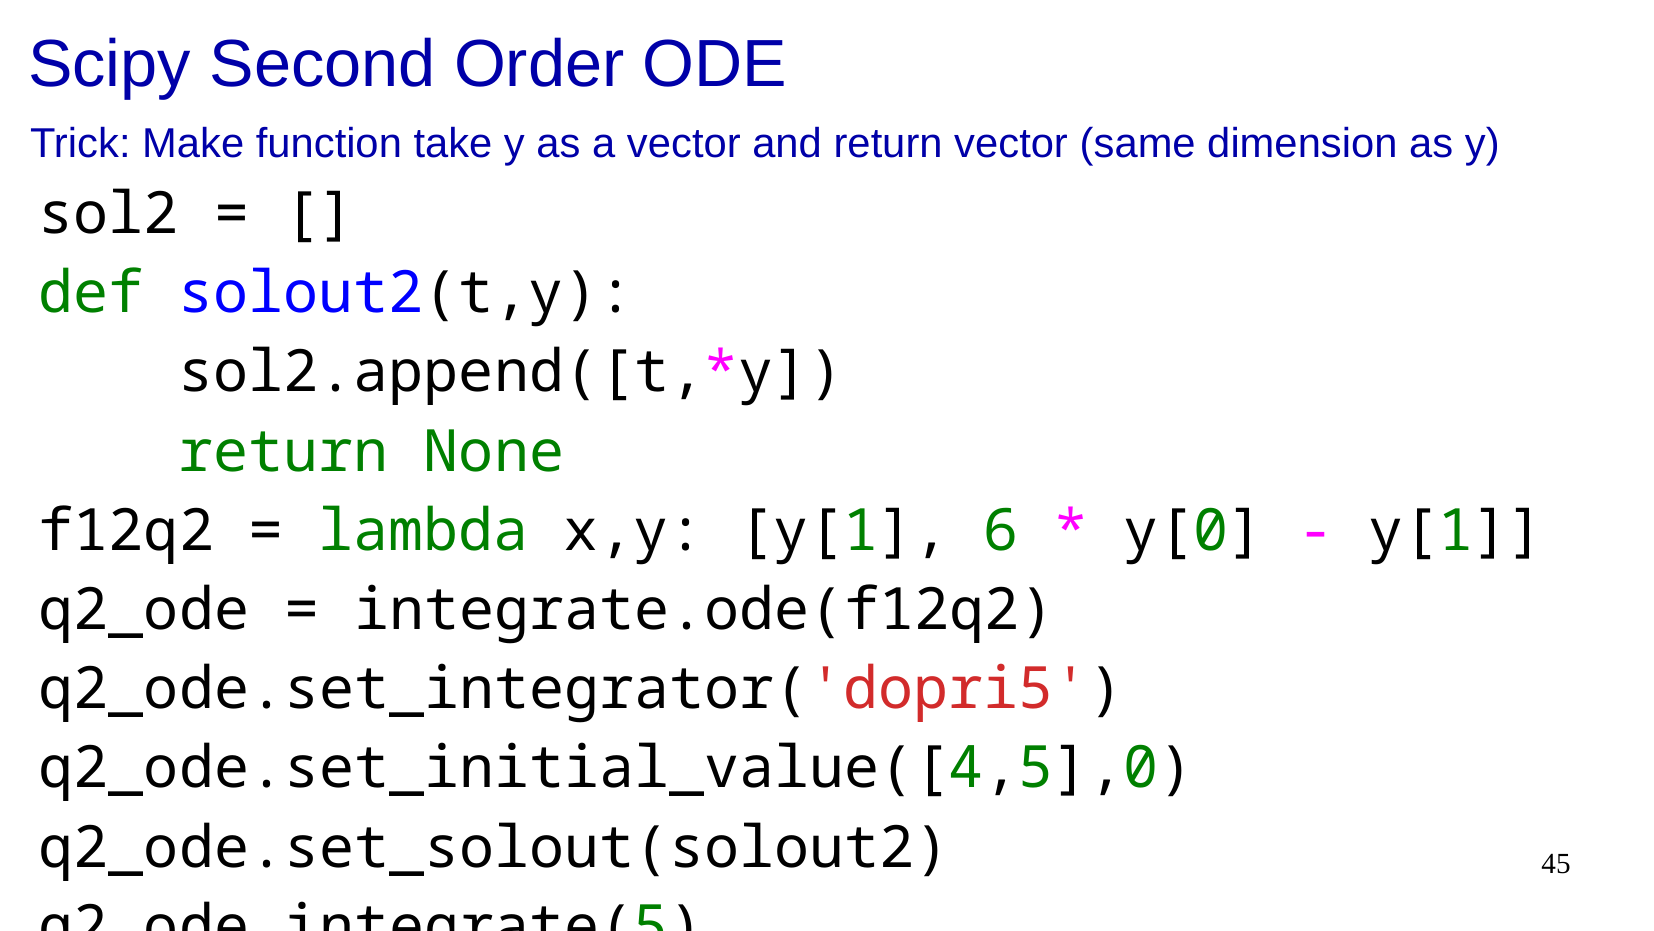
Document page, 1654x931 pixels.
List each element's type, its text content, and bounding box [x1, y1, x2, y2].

text_box sol2 = [] def solout2(t,y): sol2.append([t,*y]) return None f12q2 = lambda x,y: [y[1], 6 * y[0] - y[1]] q2_ode = integrate.ode(f12q2) q2_ode.set_integrator('dopri5') q2_ode.set_initial_value([4,5],0) q2_ode.set_solout(solout2) q2_ode.integrate(5) [24, 163, 1621, 921]
title Scipy Second Order ODE [28, 21, 1626, 106]
list Trick: Make function take y as a vector and return vector (same dimension as y) [30, 120, 1645, 916]
